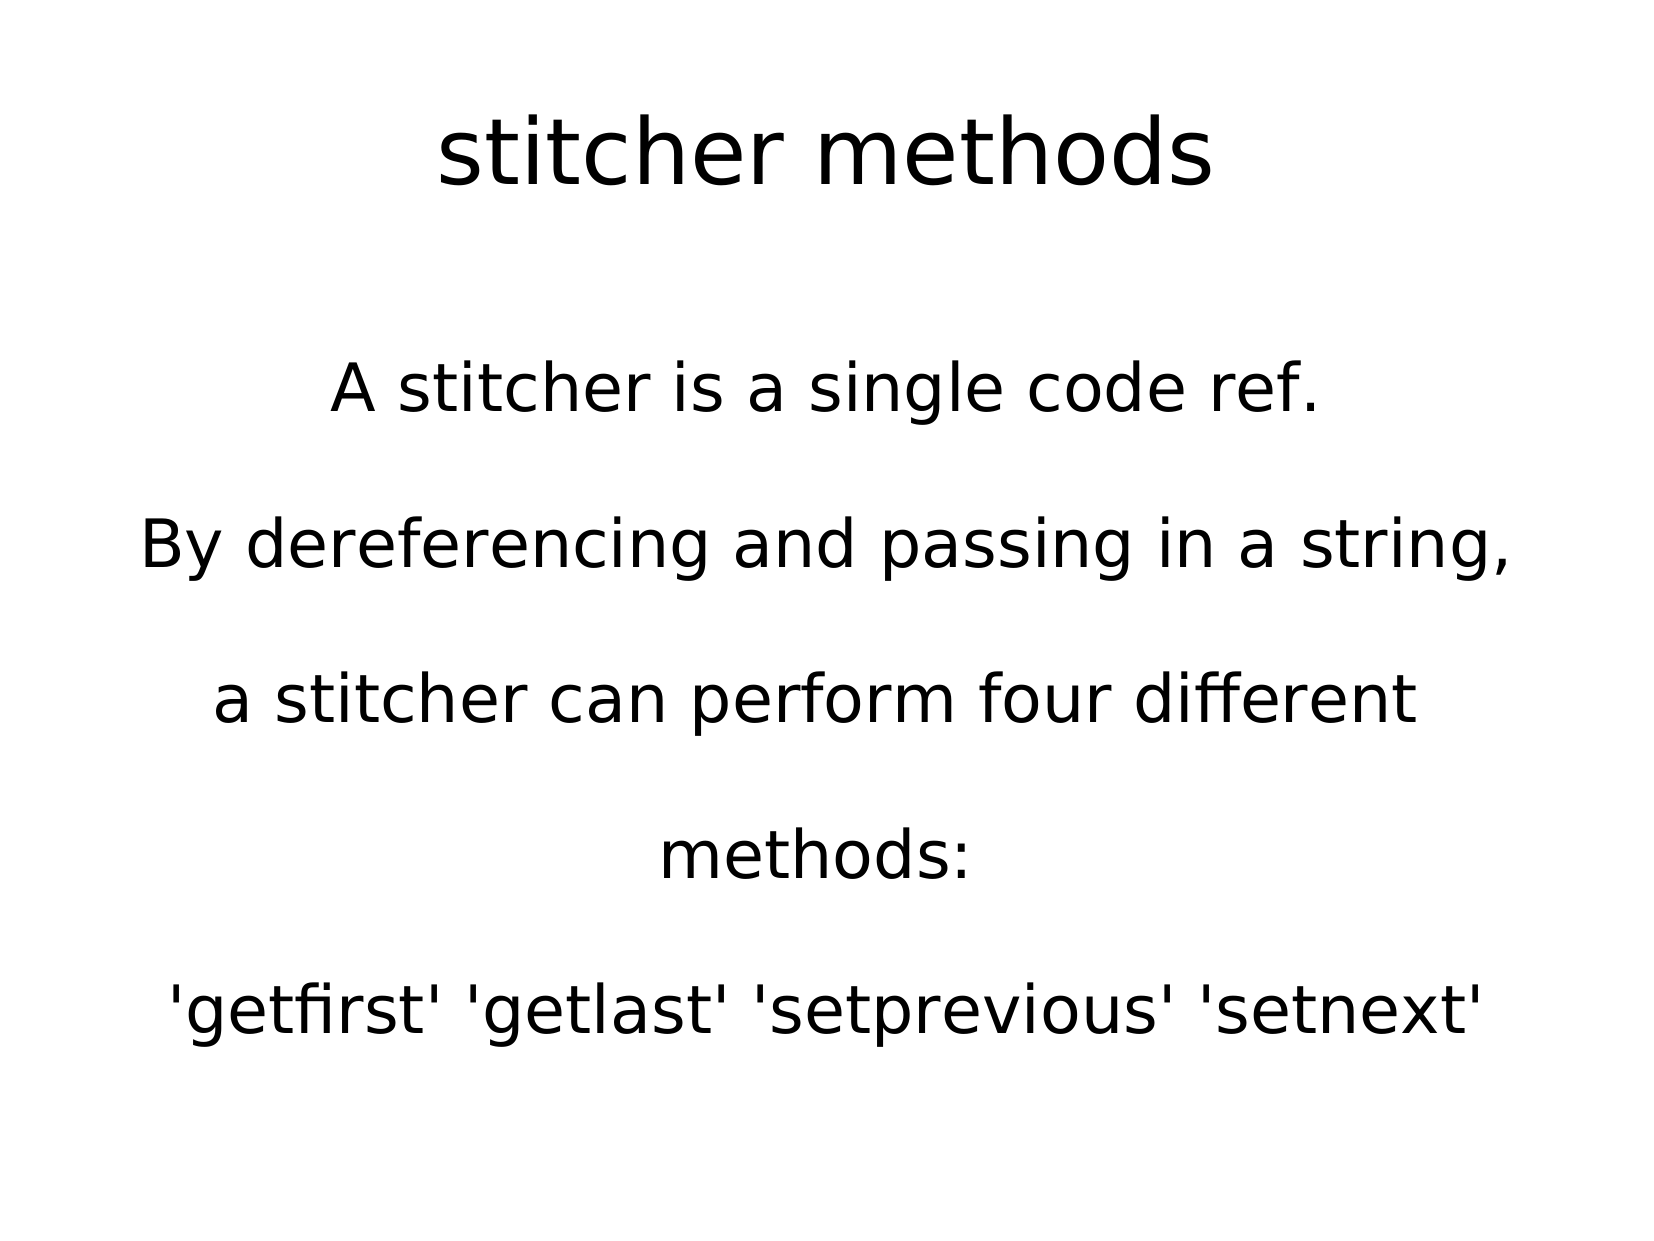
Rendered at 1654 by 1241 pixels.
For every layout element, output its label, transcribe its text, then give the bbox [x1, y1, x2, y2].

subtitle A stitcher is a single code ref. By dereferencing and passing in a string, a stitcher can perform four different methods: 'getfirst' 'getlast' 'setprevious' 'setnext' [82, 290, 1571, 1109]
title stitcher methods [82, 49, 1571, 257]
